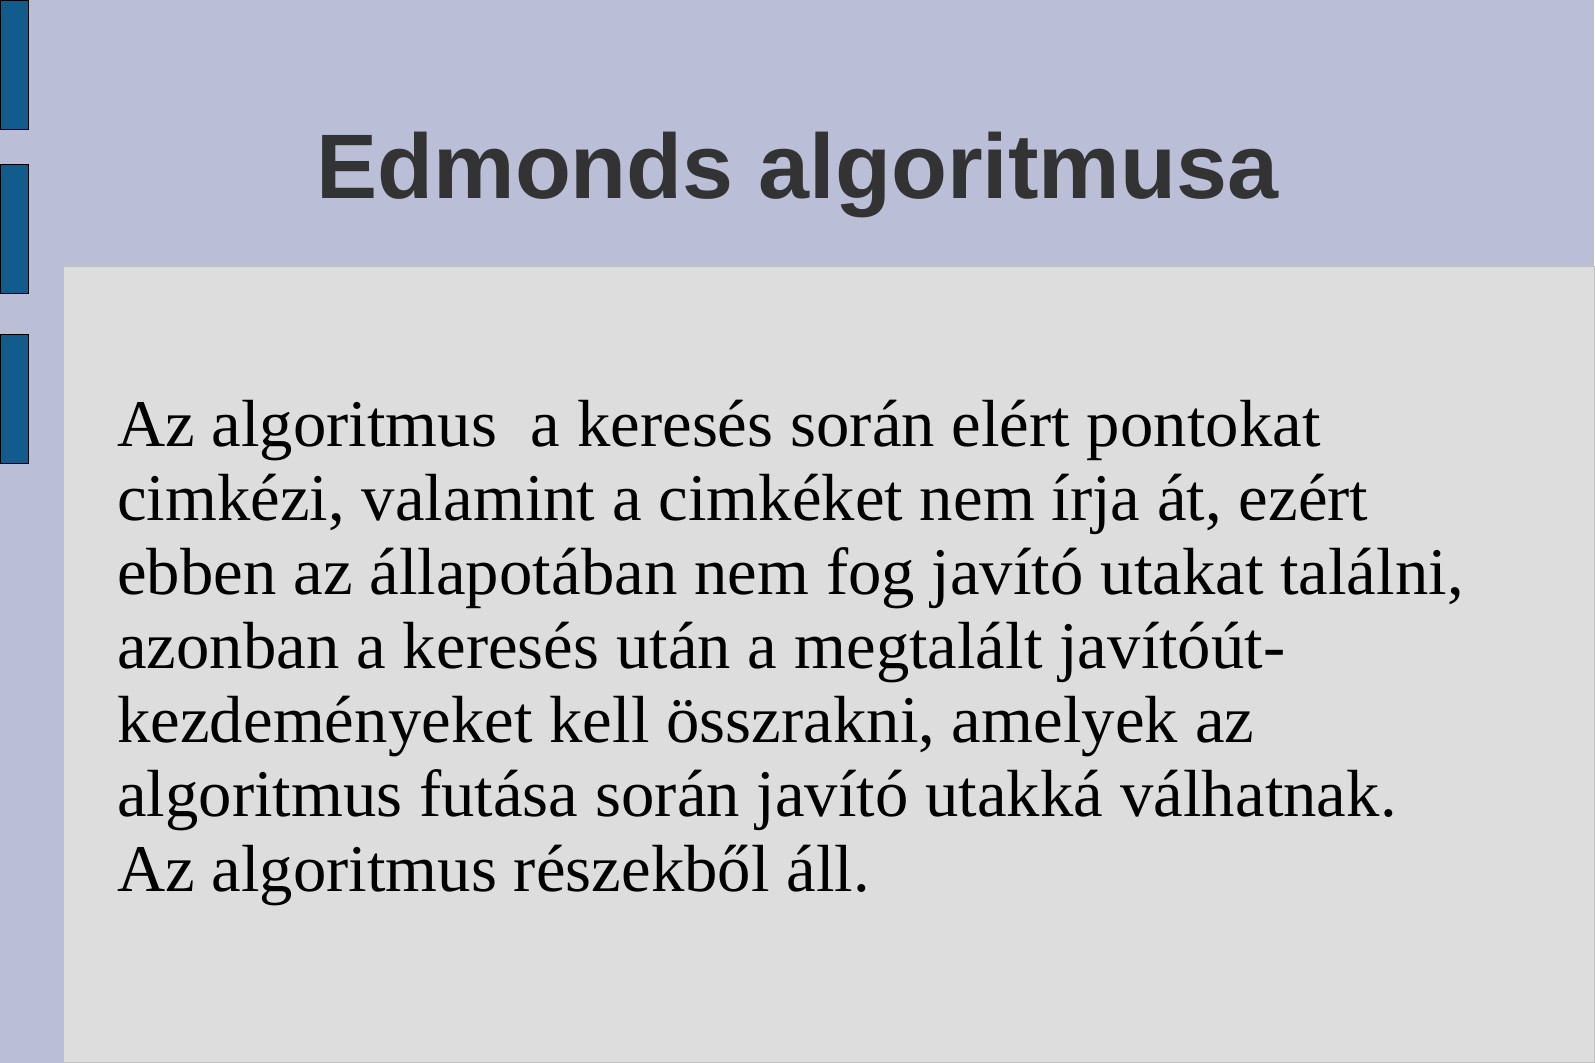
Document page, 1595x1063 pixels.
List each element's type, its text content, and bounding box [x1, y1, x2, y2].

subtitle Az algoritmus a keresés során elért pontokat cimkézi, valamint a cimkéket nem írja át, ezért ebben az állapotában nem fog javító utakat találni, azonban a keresés után a megtalált javítóút-kezdeményeket kell összrakni, amelyek az algoritmus futása során javító utakká válhatnak. Az algoritmus részekből áll. [117, 302, 1479, 990]
title Edmonds algoritmusa [117, 85, 1479, 249]
